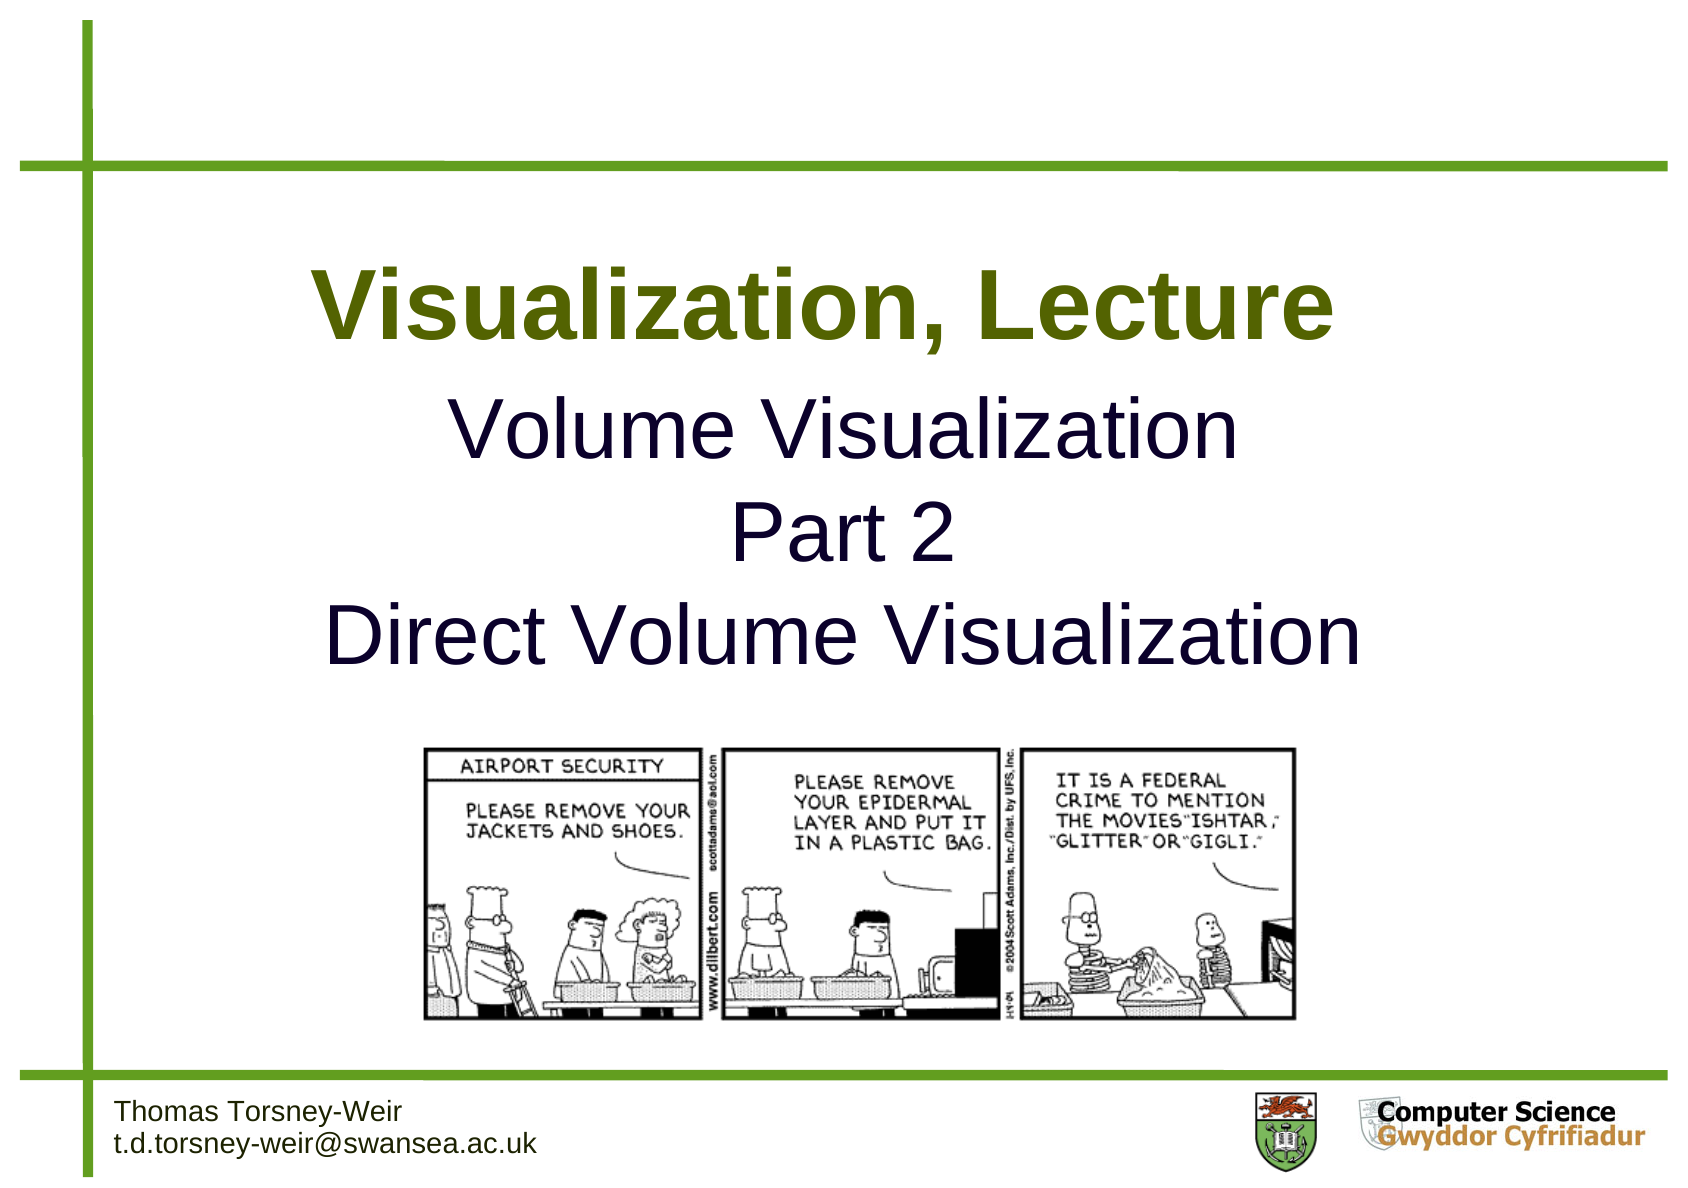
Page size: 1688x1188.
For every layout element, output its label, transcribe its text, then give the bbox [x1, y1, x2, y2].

picture [418, 742, 1301, 1028]
subtitle Volume Visualization Part 2 Direct Volume Visualization [253, 401, 1435, 705]
picture [1240, 1092, 1654, 1173]
title Visualization, Lecture [294, 115, 1626, 370]
